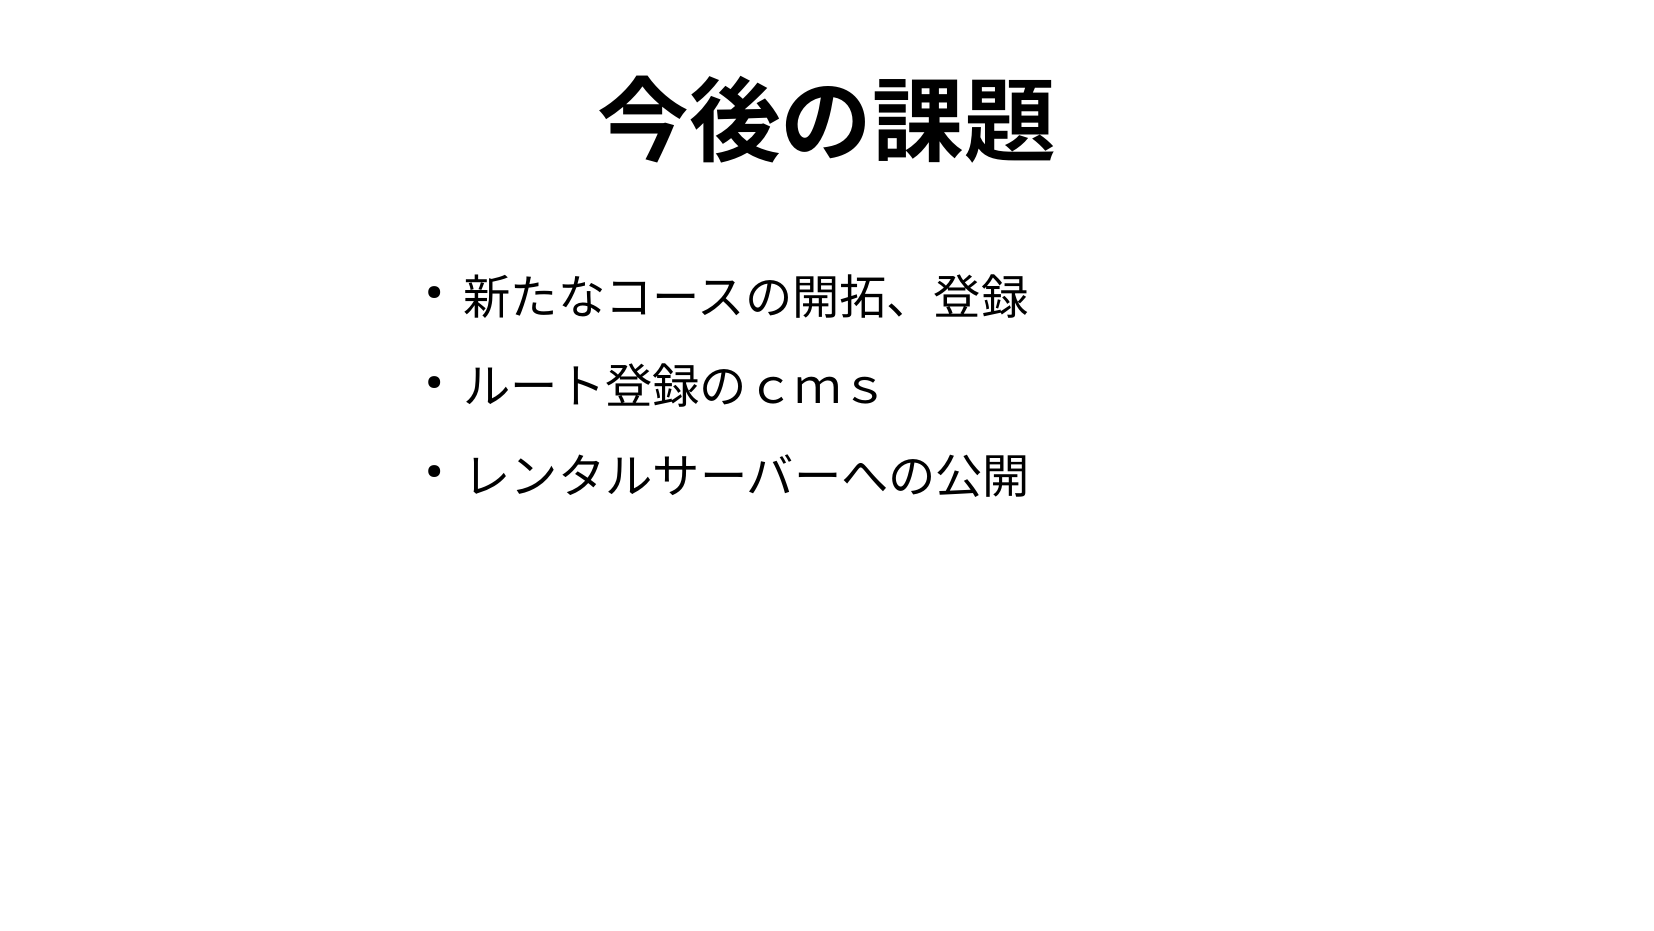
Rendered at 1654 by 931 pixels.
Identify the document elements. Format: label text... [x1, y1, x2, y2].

list 新たなコースの開拓、登録 ルート登録のｃｍｓ レンタルサーバーへの公開 [413, 259, 1406, 508]
title 今後の課題 [82, 37, 1571, 193]
